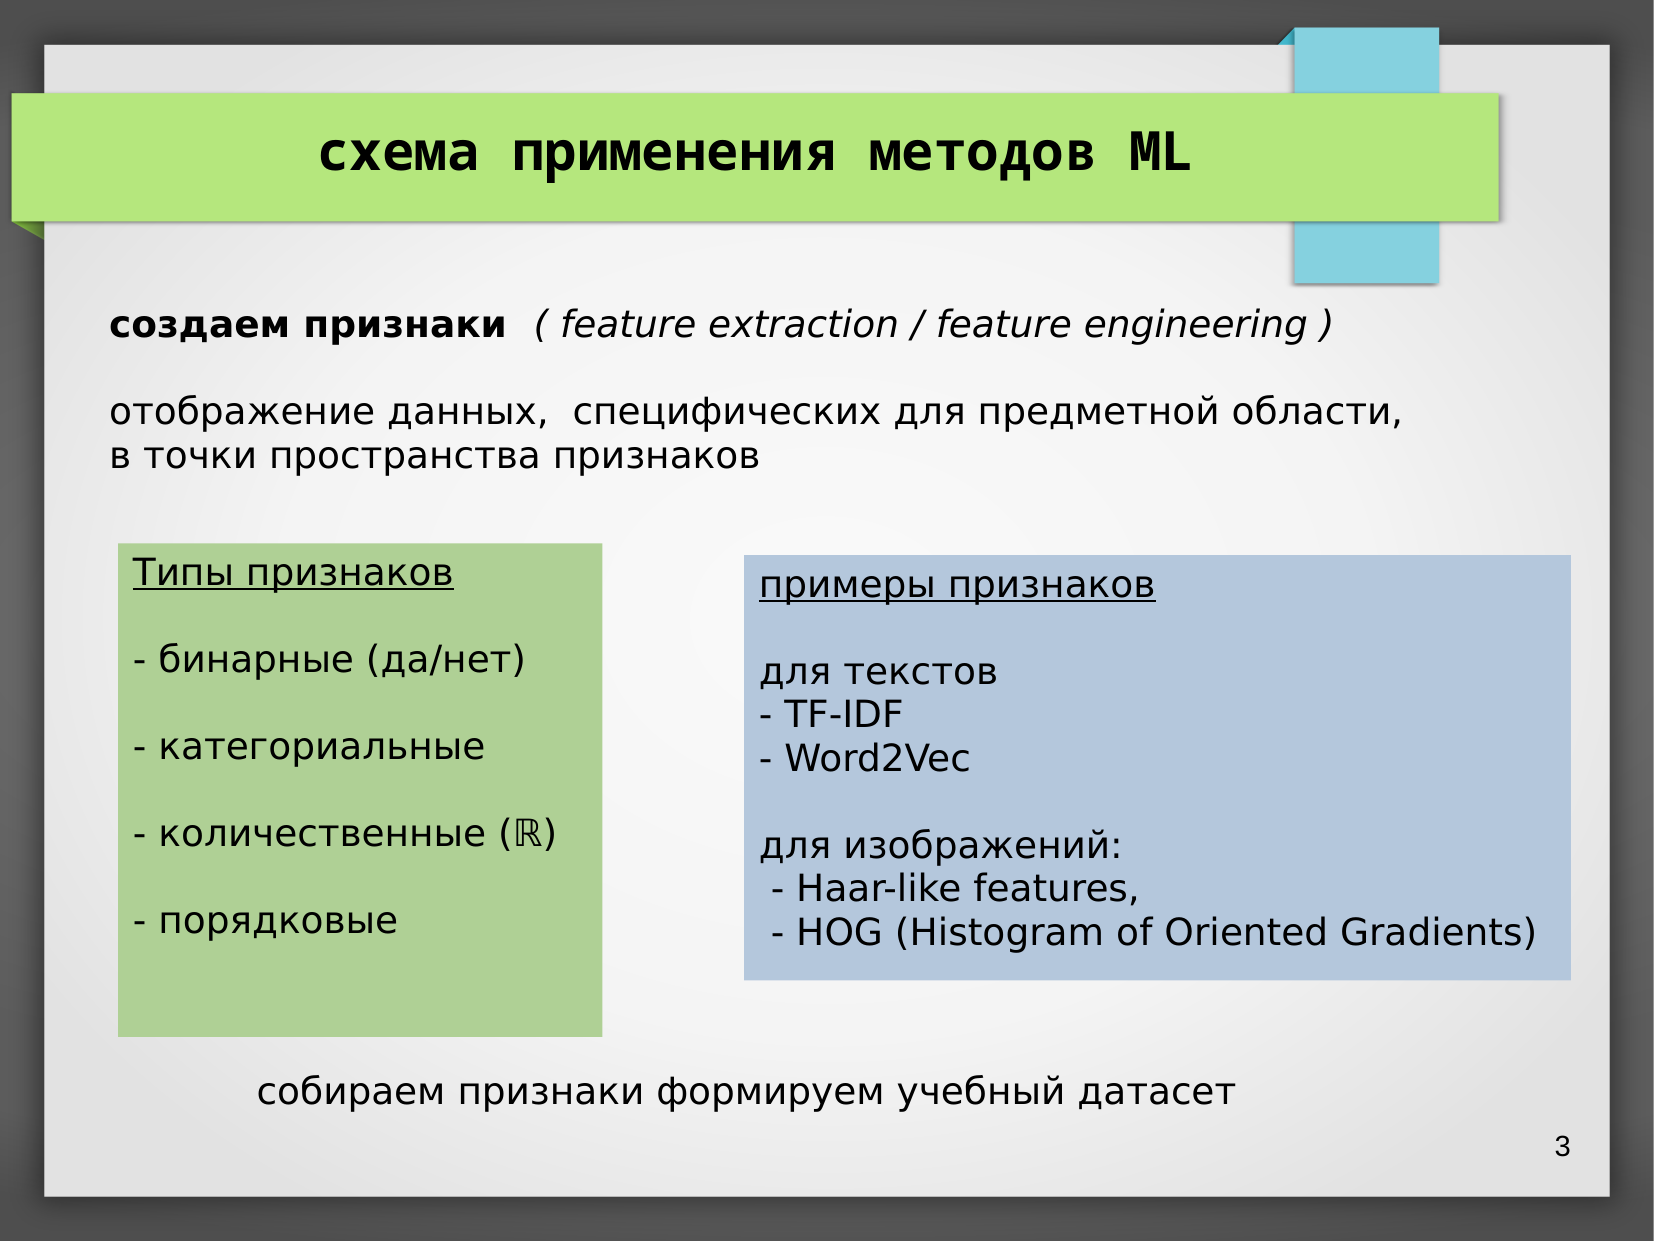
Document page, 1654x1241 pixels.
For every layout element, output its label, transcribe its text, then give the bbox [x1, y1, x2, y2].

text_box примеры признаков для текстов - TF-IDF - Word2Vec для изображений: - Haar-like features, - HOG (Histogram of Oriented Gradients) [744, 555, 1571, 981]
text_box Типы признаков - бинарные (да/нет) - категориальные - количественные (ℝ) - порядковые [118, 543, 603, 1037]
text_box создаем признаки ( feature extraction / feature engineering ) отображение данных, специфических для предметной области, в точки пространства признаков [94, 295, 1560, 508]
text_box собираем признаки формируем учебный датасет [241, 1062, 1252, 1124]
title схема применения методов ML [47, 109, 1465, 189]
picture [0, 0, 1654, 1241]
